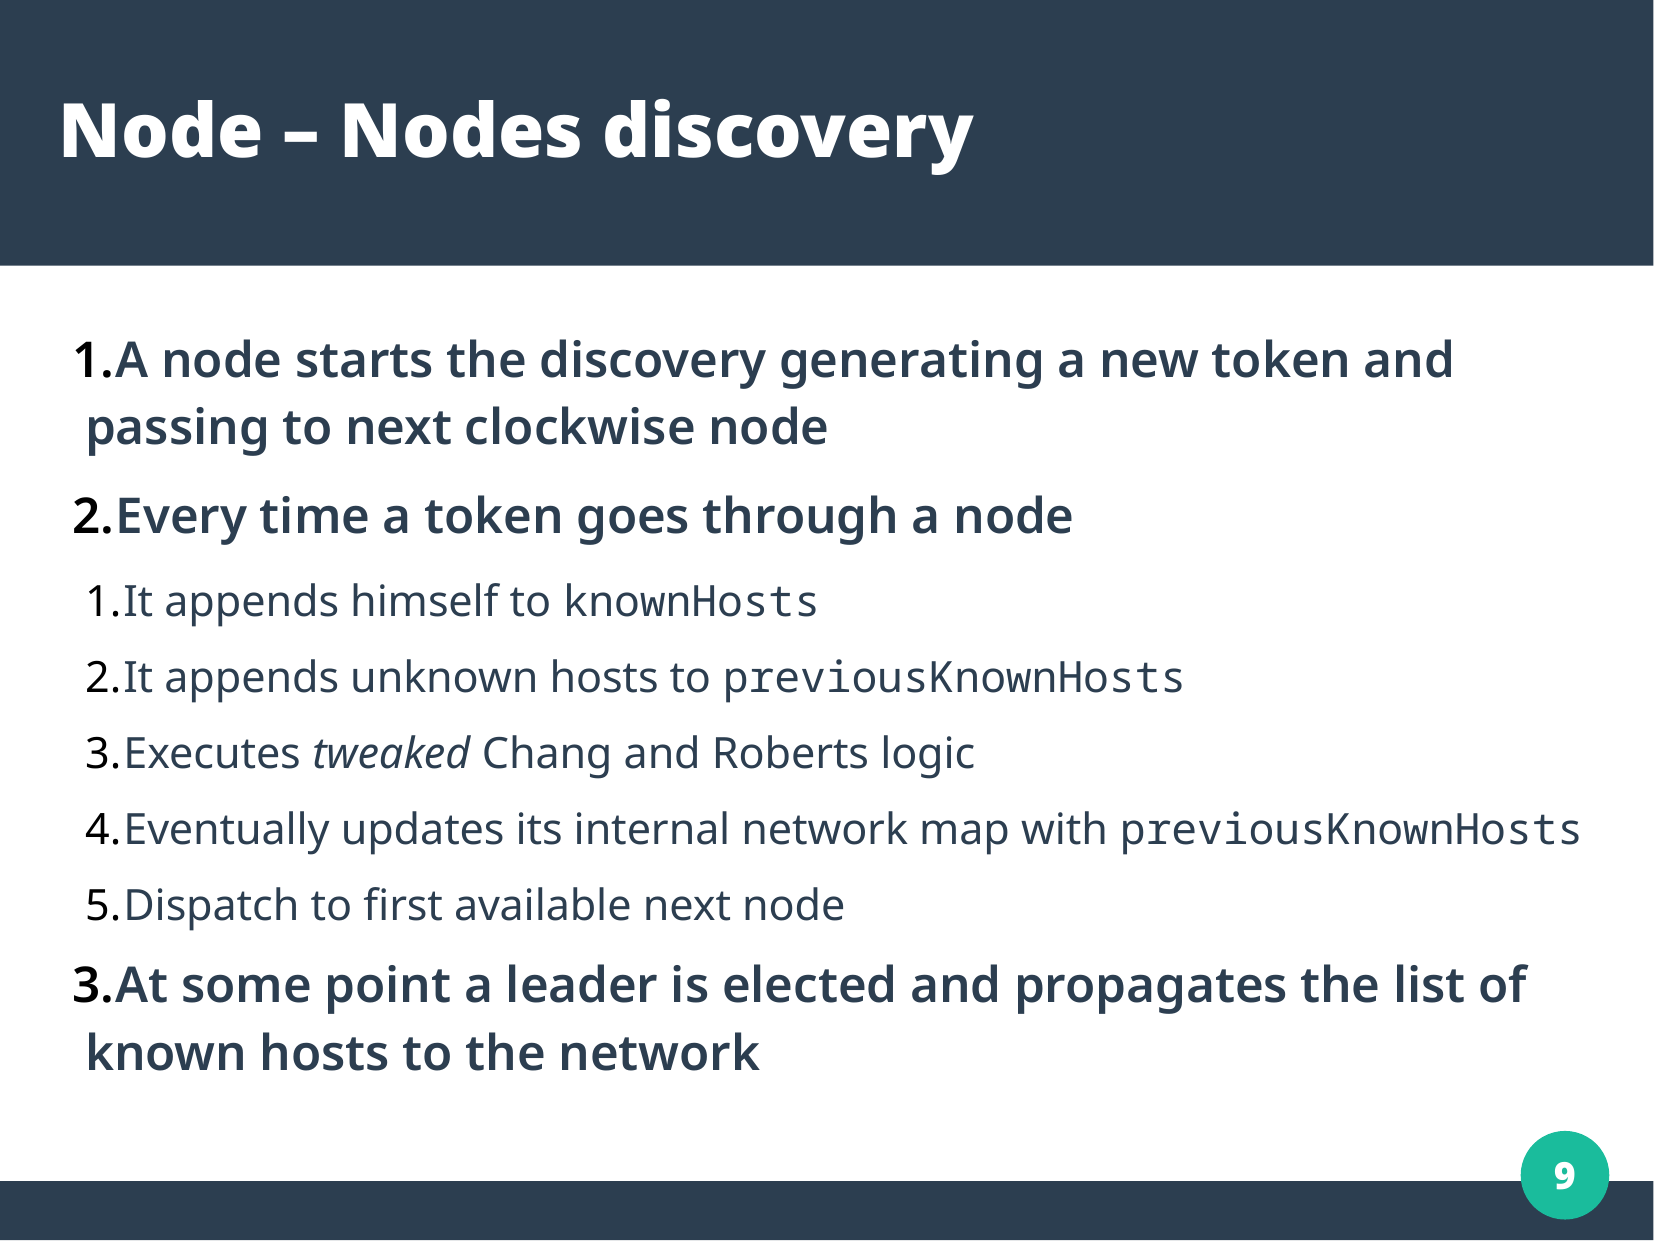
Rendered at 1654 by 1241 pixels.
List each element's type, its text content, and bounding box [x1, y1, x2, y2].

title Node – Nodes discovery [59, 49, 1595, 207]
list A node starts the discovery generating a new token and passing to next clockwise node Every time a token goes through a node It appends himself to knownHosts It appends unknown hosts to previousKnownHosts Executes tweaked Chang and Roberts logic Eventually updates its internal network map with previousKnownHosts Dispatch to first available next node At some point a leader is elected and propagates the list of known hosts to the network [59, 324, 1595, 1152]
